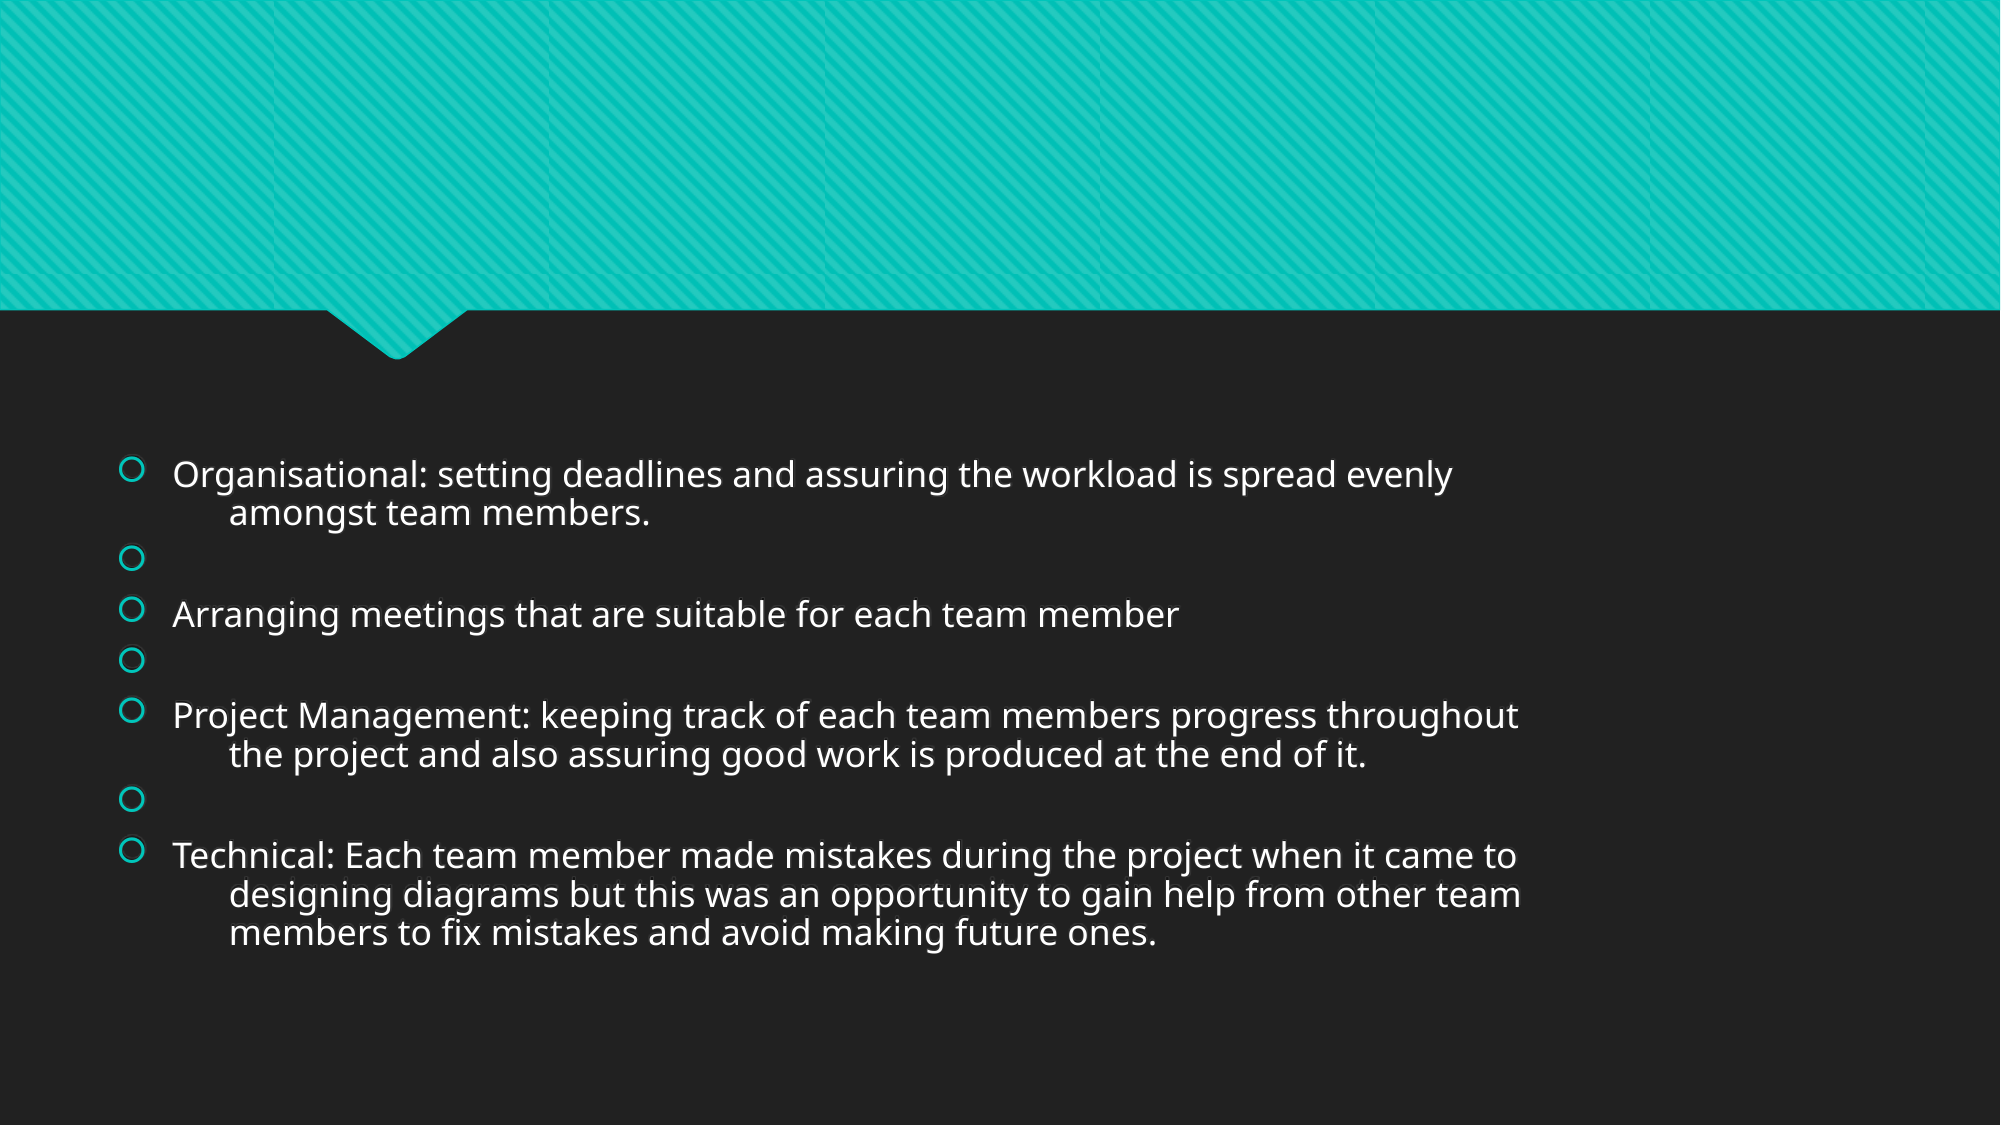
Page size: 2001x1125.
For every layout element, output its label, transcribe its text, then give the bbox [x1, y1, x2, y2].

list Organisational: setting deadlines and assuring the workload is spread evenly amongst team members. Arranging meetings that are suitable for each team member Project Management: keeping track of each team members progress throughout the project and also assuring good work is produced at the end of it. Technical: Each team member made mistakes during the project when it came to designing diagrams but this was an opportunity to gain help from other team members to fix mistakes and avoid making future ones. [101, 428, 1569, 1033]
